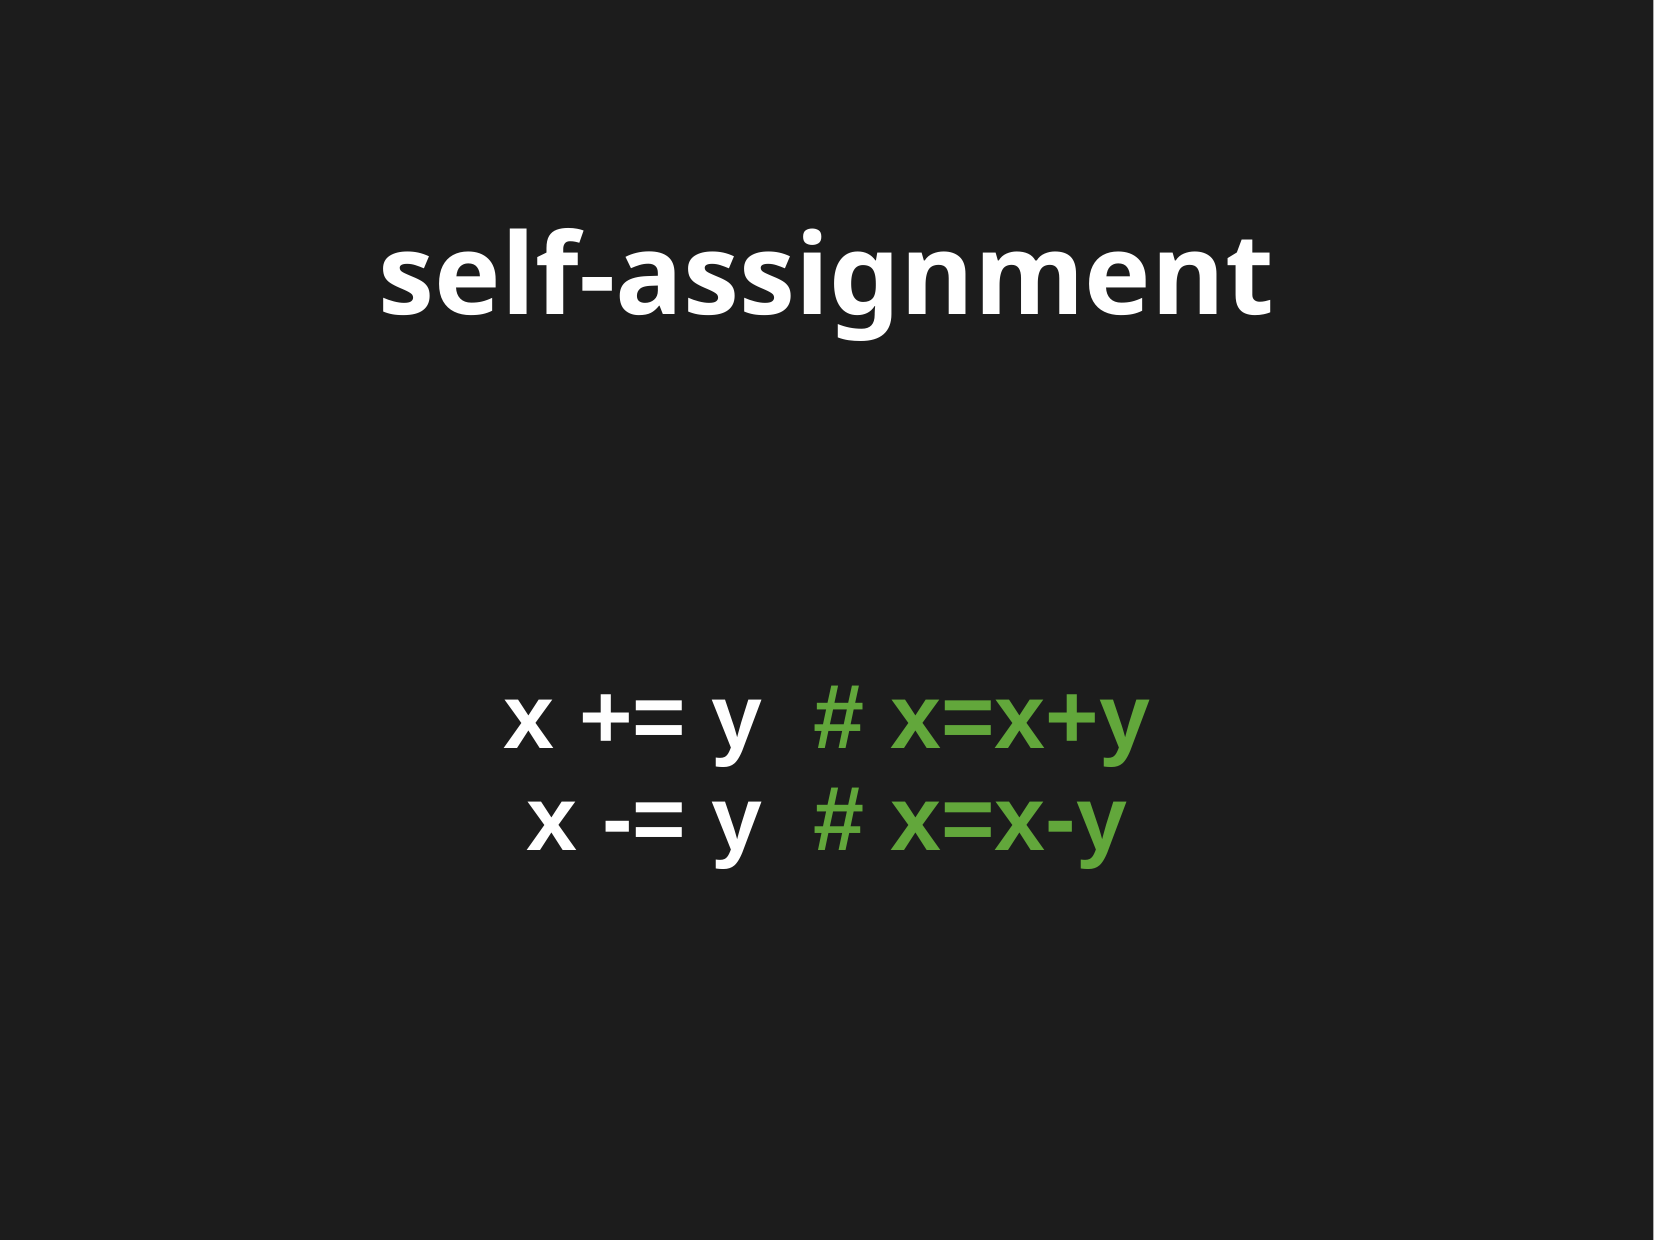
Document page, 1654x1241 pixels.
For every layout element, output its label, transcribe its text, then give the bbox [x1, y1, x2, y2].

title self-assignment [82, 167, 1571, 375]
subtitle x += y # x=x+y x -= y # x=x-y [82, 408, 1571, 1128]
